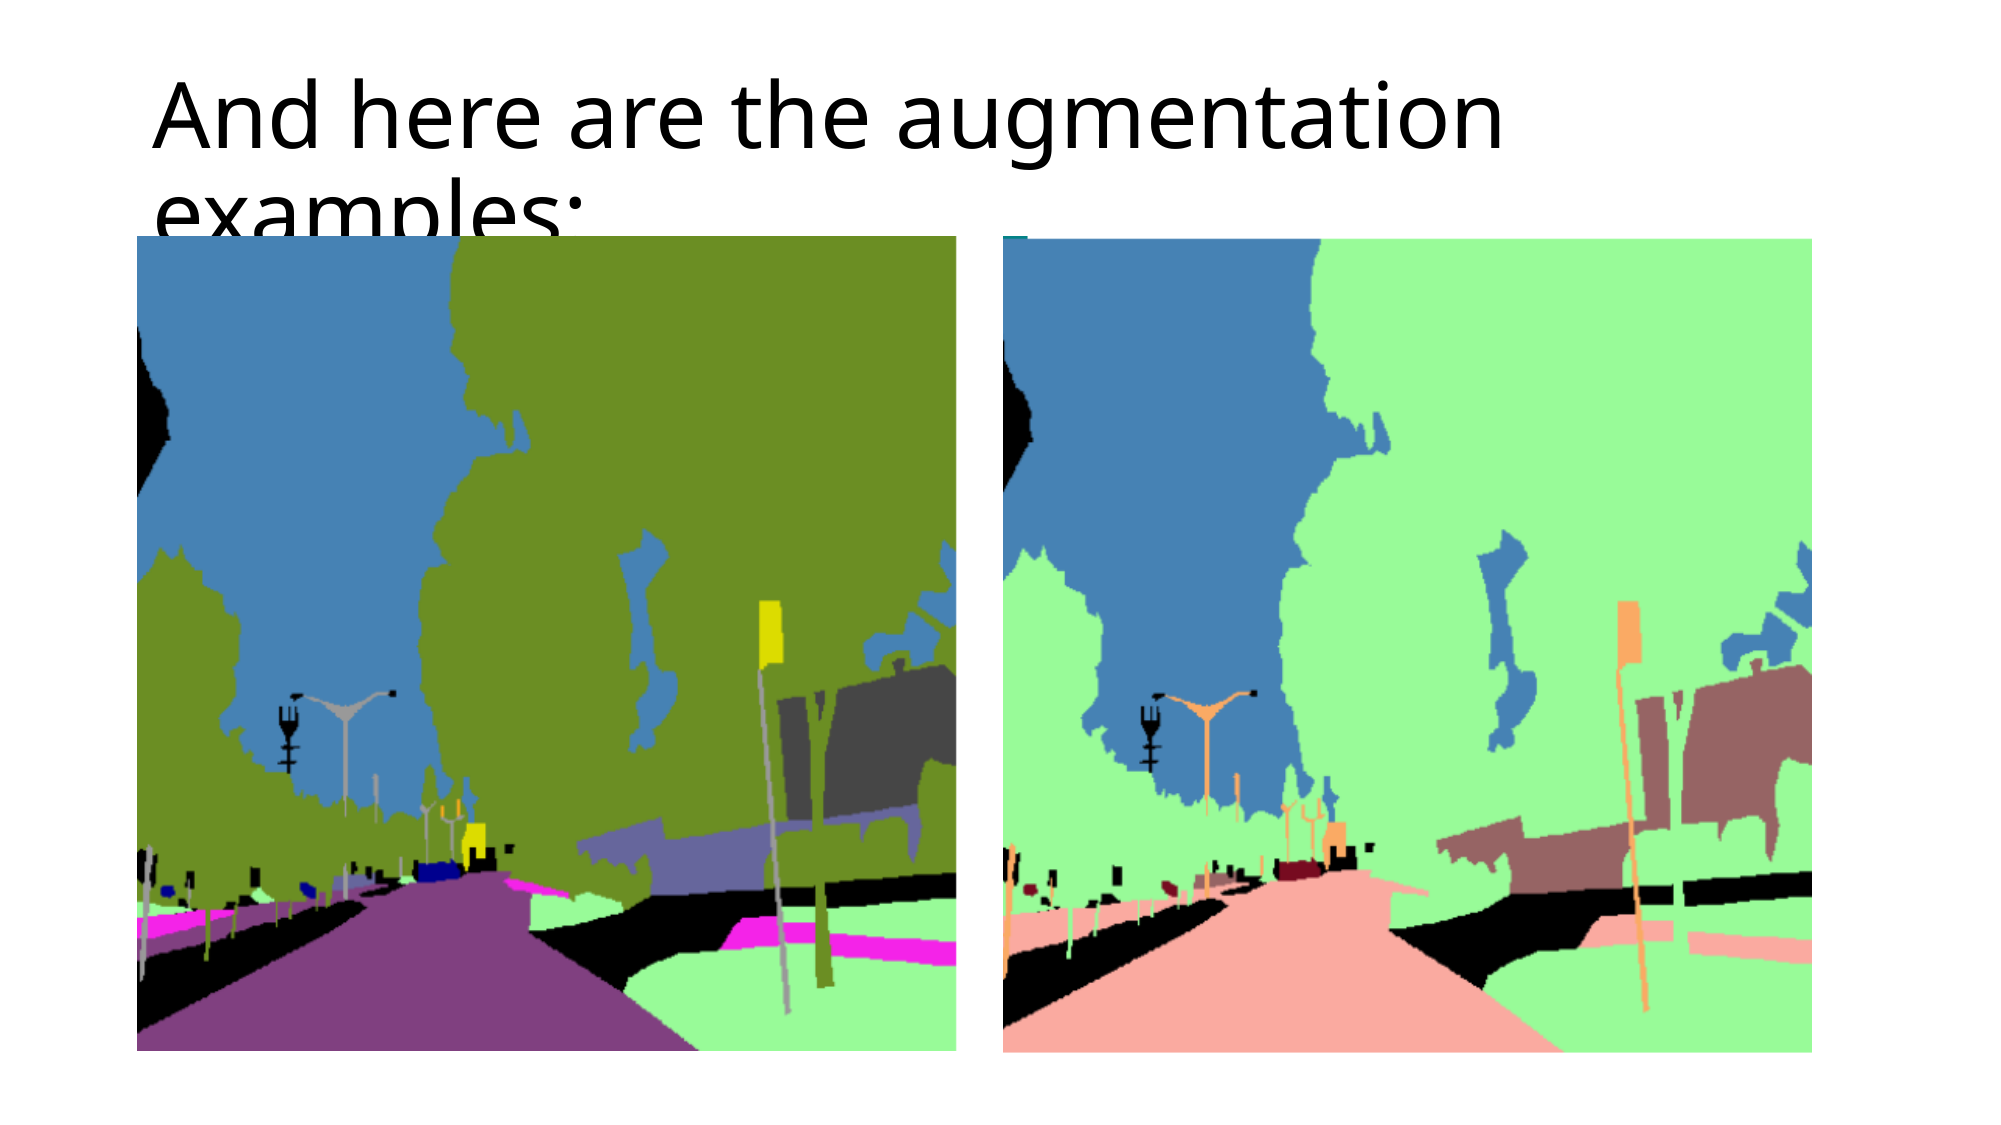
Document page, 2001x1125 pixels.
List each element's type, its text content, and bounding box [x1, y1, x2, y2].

picture [1003, 236, 1812, 1056]
picture [137, 236, 958, 1051]
title And here are the augmentation examples: [137, 59, 1863, 278]
